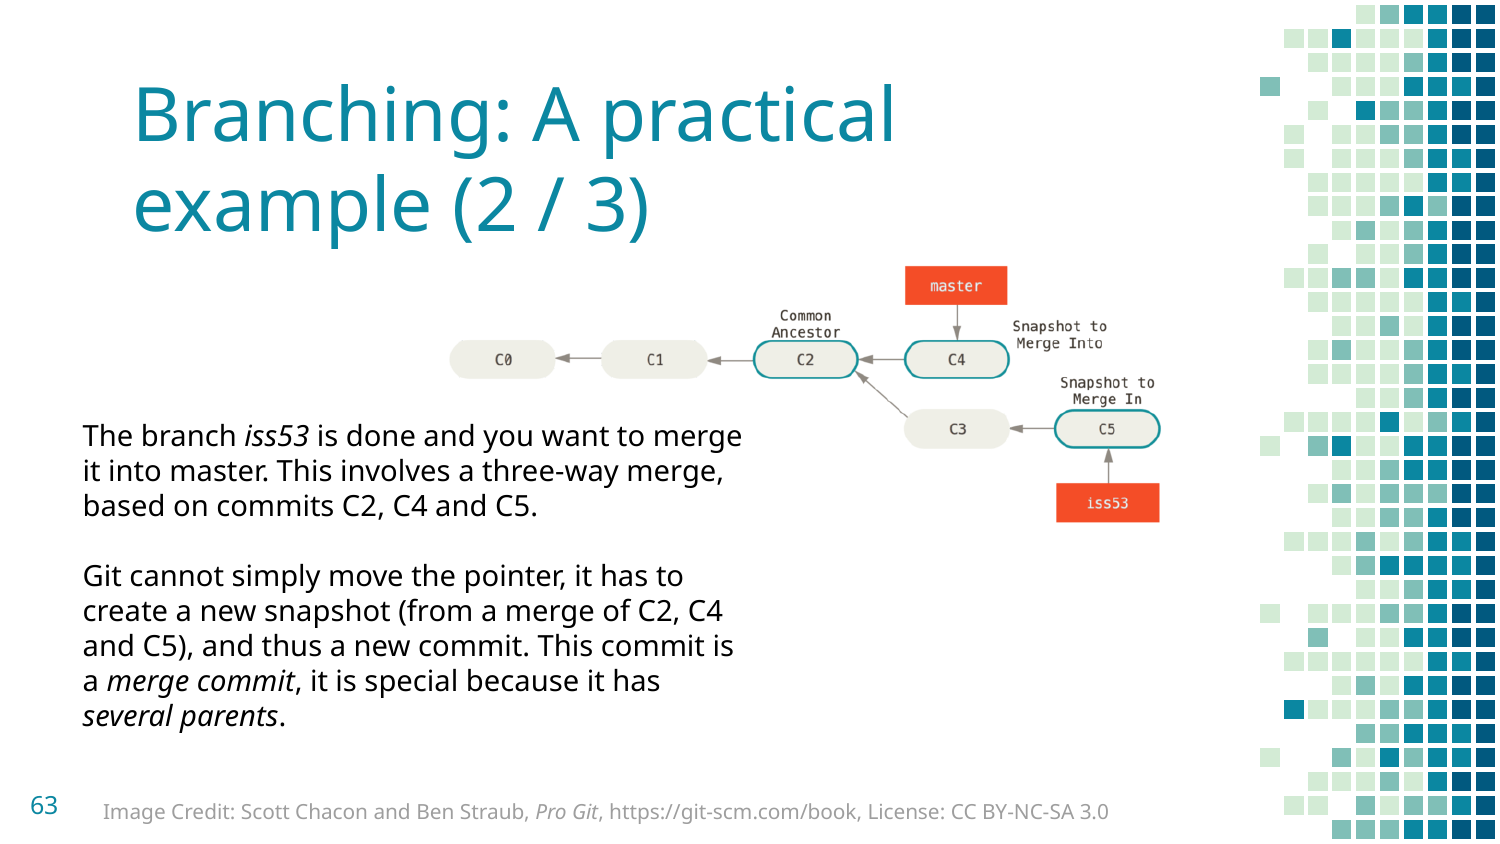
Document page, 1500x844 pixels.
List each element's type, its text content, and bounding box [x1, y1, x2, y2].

picture [435, 183, 1173, 535]
text_box Image Credit: Scott Chacon and Ben Straub, Pro Git, https://git-scm.com/book, License: CC BY-NC-SA 3.0 [88, 783, 1171, 839]
slide_number <number> [15, 774, 105, 839]
text_box The branch iss53 is done and you want to merge it into master. This involves a three-way merge, based on commits C2, C4 and C5. Git cannot simply move the pointer, it has to create a new snapshot (from a merge of C2, C4 and C5), and thus a new commit. This commit is a merge commit, it is special because it has several parents. [67, 402, 763, 747]
title Branching: A practical example (2 / 3) [117, 121, 1227, 262]
